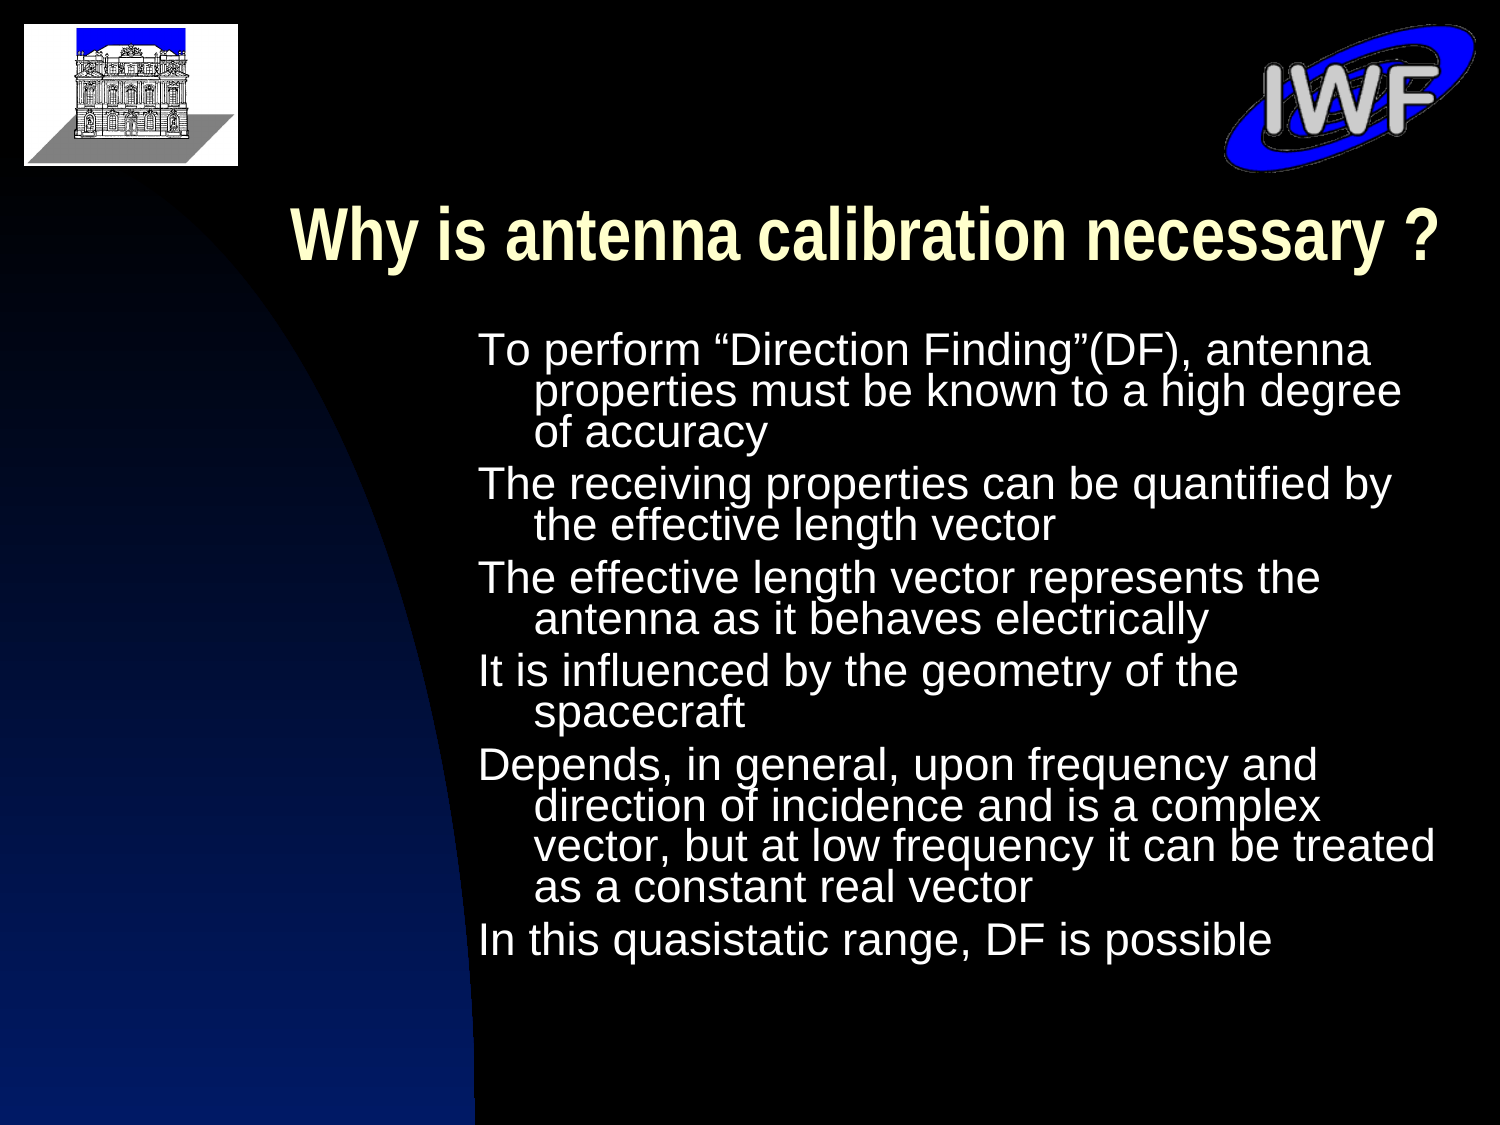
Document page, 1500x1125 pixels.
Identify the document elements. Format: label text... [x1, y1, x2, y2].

picture [1224, 24, 1476, 173]
list To perform “Direction Finding”(DF), antenna properties must be known to a high degree of accuracy The receiving properties can be quantified by the effective length vector The effective length vector represents the antenna as it behaves electrically It is influenced by the geometry of the spacecraft Depends, in general, upon frequency and direction of incidence and is a complex vector, but at low frequency it can be treated as a constant real vector In this quasistatic range, DF is possible [462, 324, 1463, 1001]
picture [24, 24, 238, 166]
title Why is antenna calibration necessary ? [275, 148, 1463, 337]
